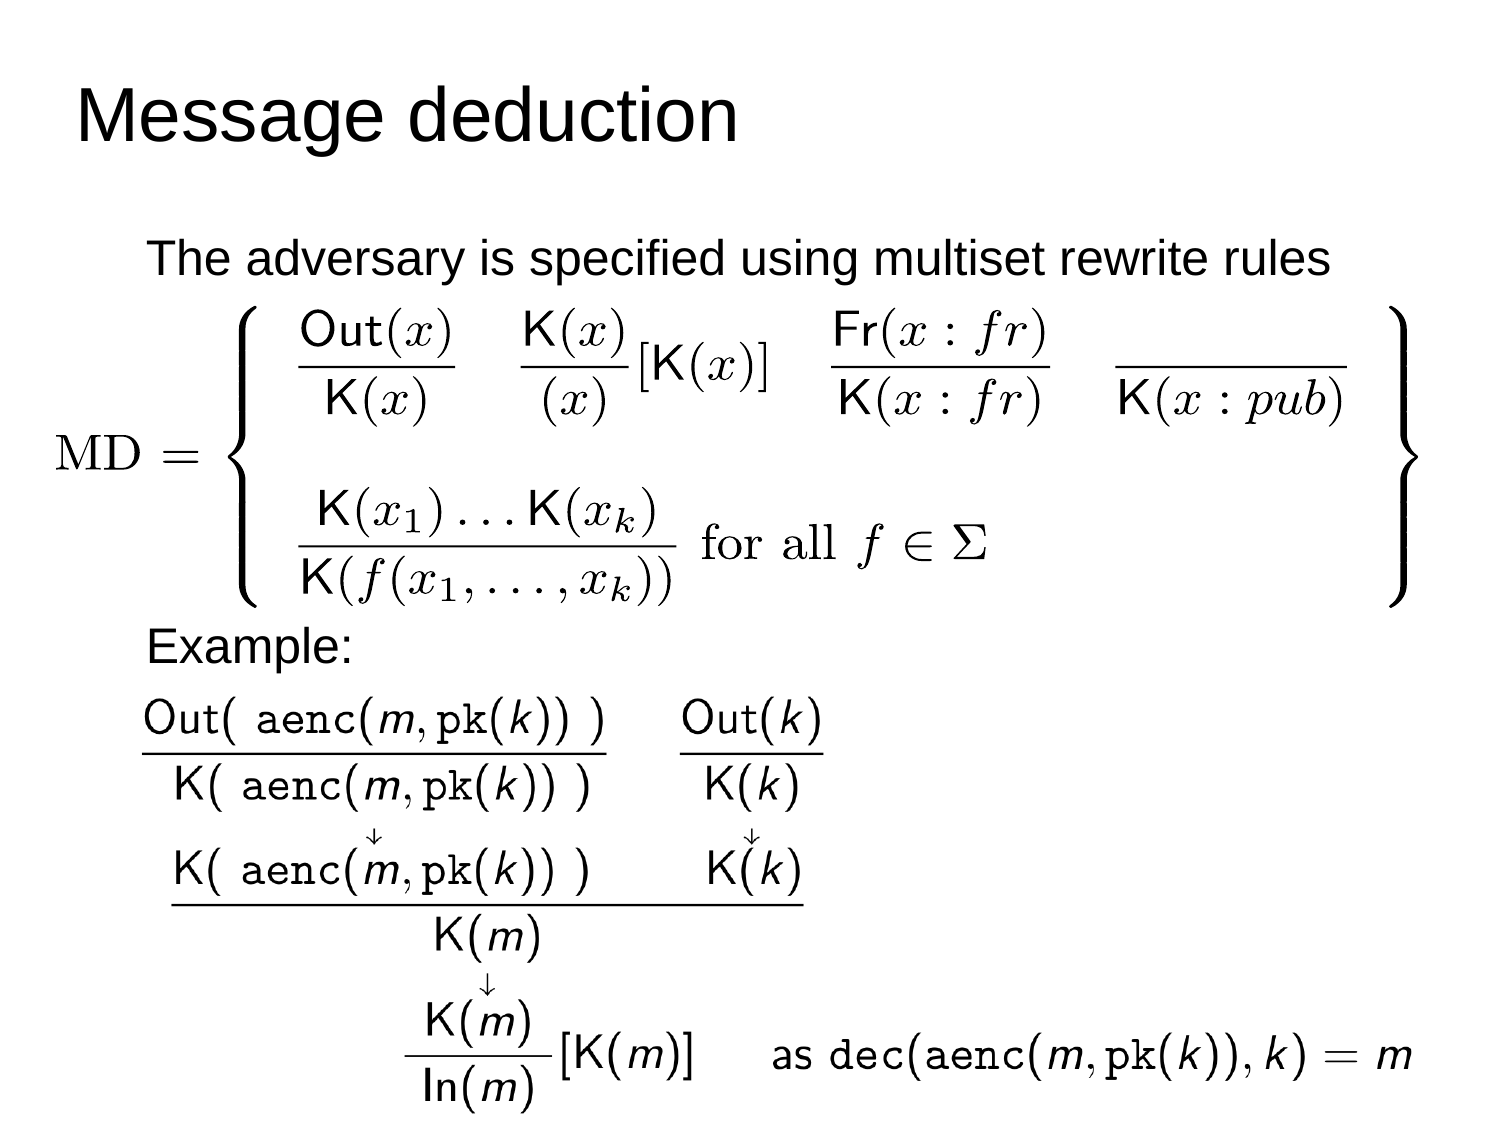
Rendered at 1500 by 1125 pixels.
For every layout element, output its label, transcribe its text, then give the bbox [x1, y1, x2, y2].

title Message deduction [75, 44, 1425, 185]
text_box [54, 305, 1427, 608]
list The adversary is specified using multiset rewrite rules Example: [75, 608, 1425, 1014]
list The adversary is specified using multiset rewrite rules Example: [75, 230, 1425, 305]
picture [135, 688, 1440, 1119]
